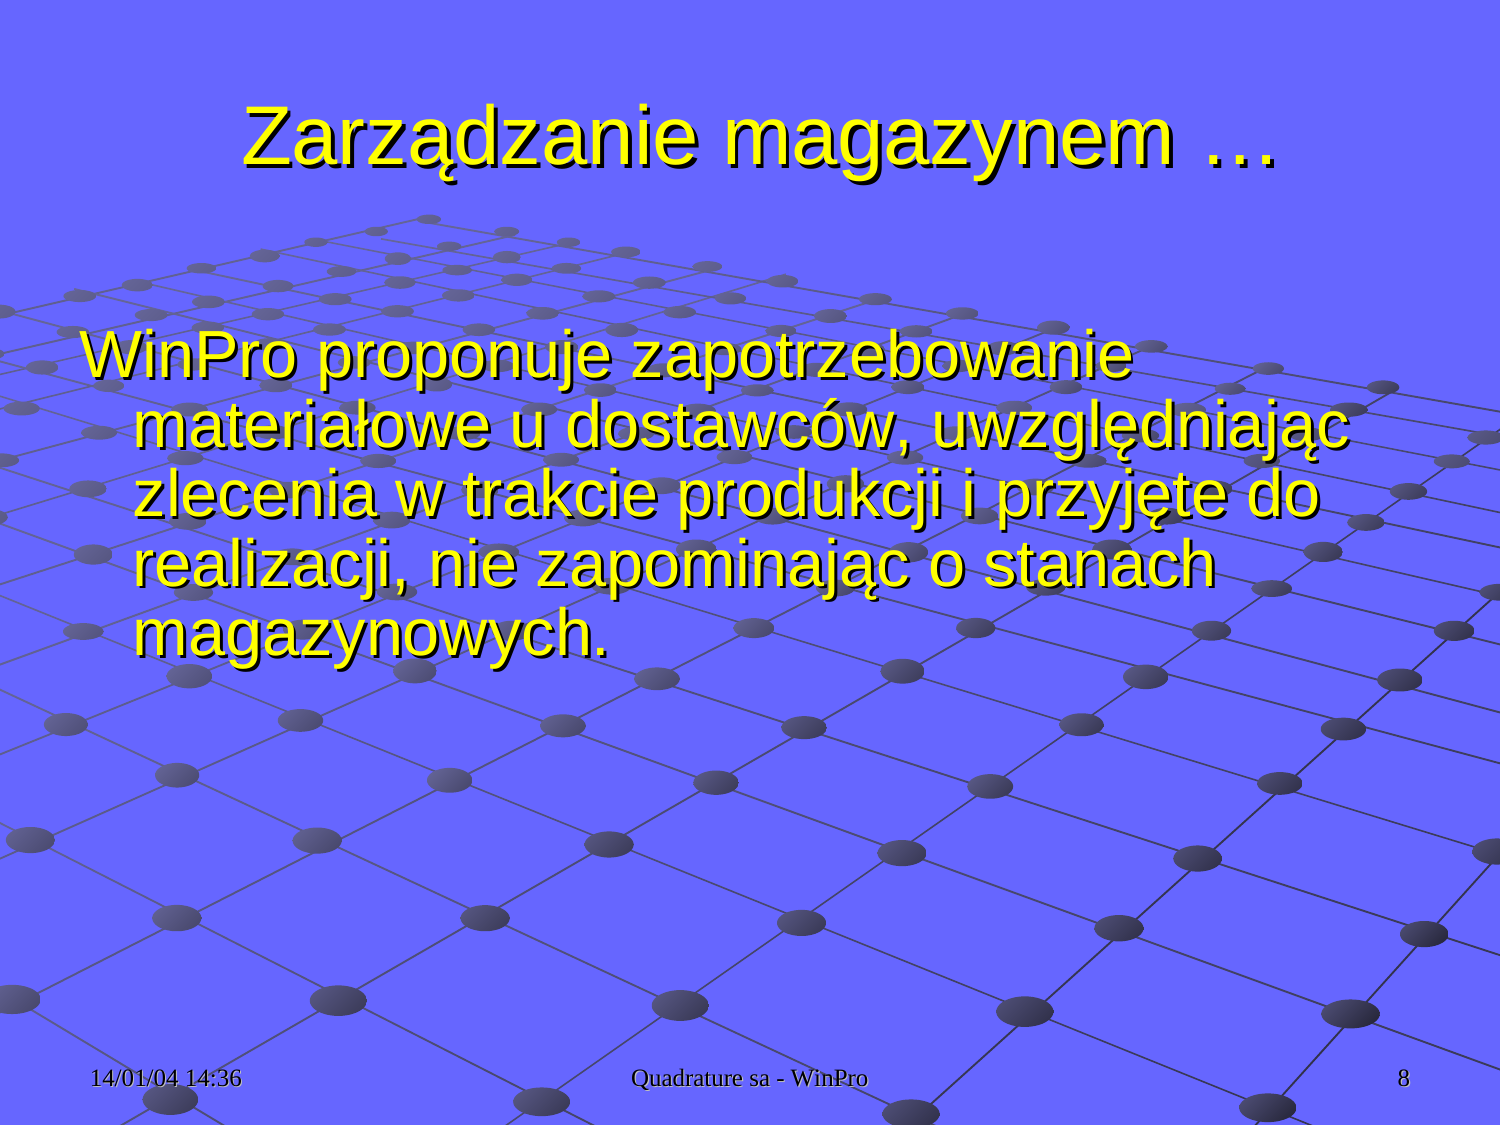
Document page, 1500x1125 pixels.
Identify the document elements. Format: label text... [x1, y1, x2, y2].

title Zarządzanie magazynem … [75, 45, 1426, 233]
list WinPro proponuje zapotrzebowanie materiałowe u dostawców, uwzględniając zlecenia w trakcie produkcji i przyjęte do realizacji, nie zapominając o stanach magazynowych. [64, 314, 1415, 1083]
